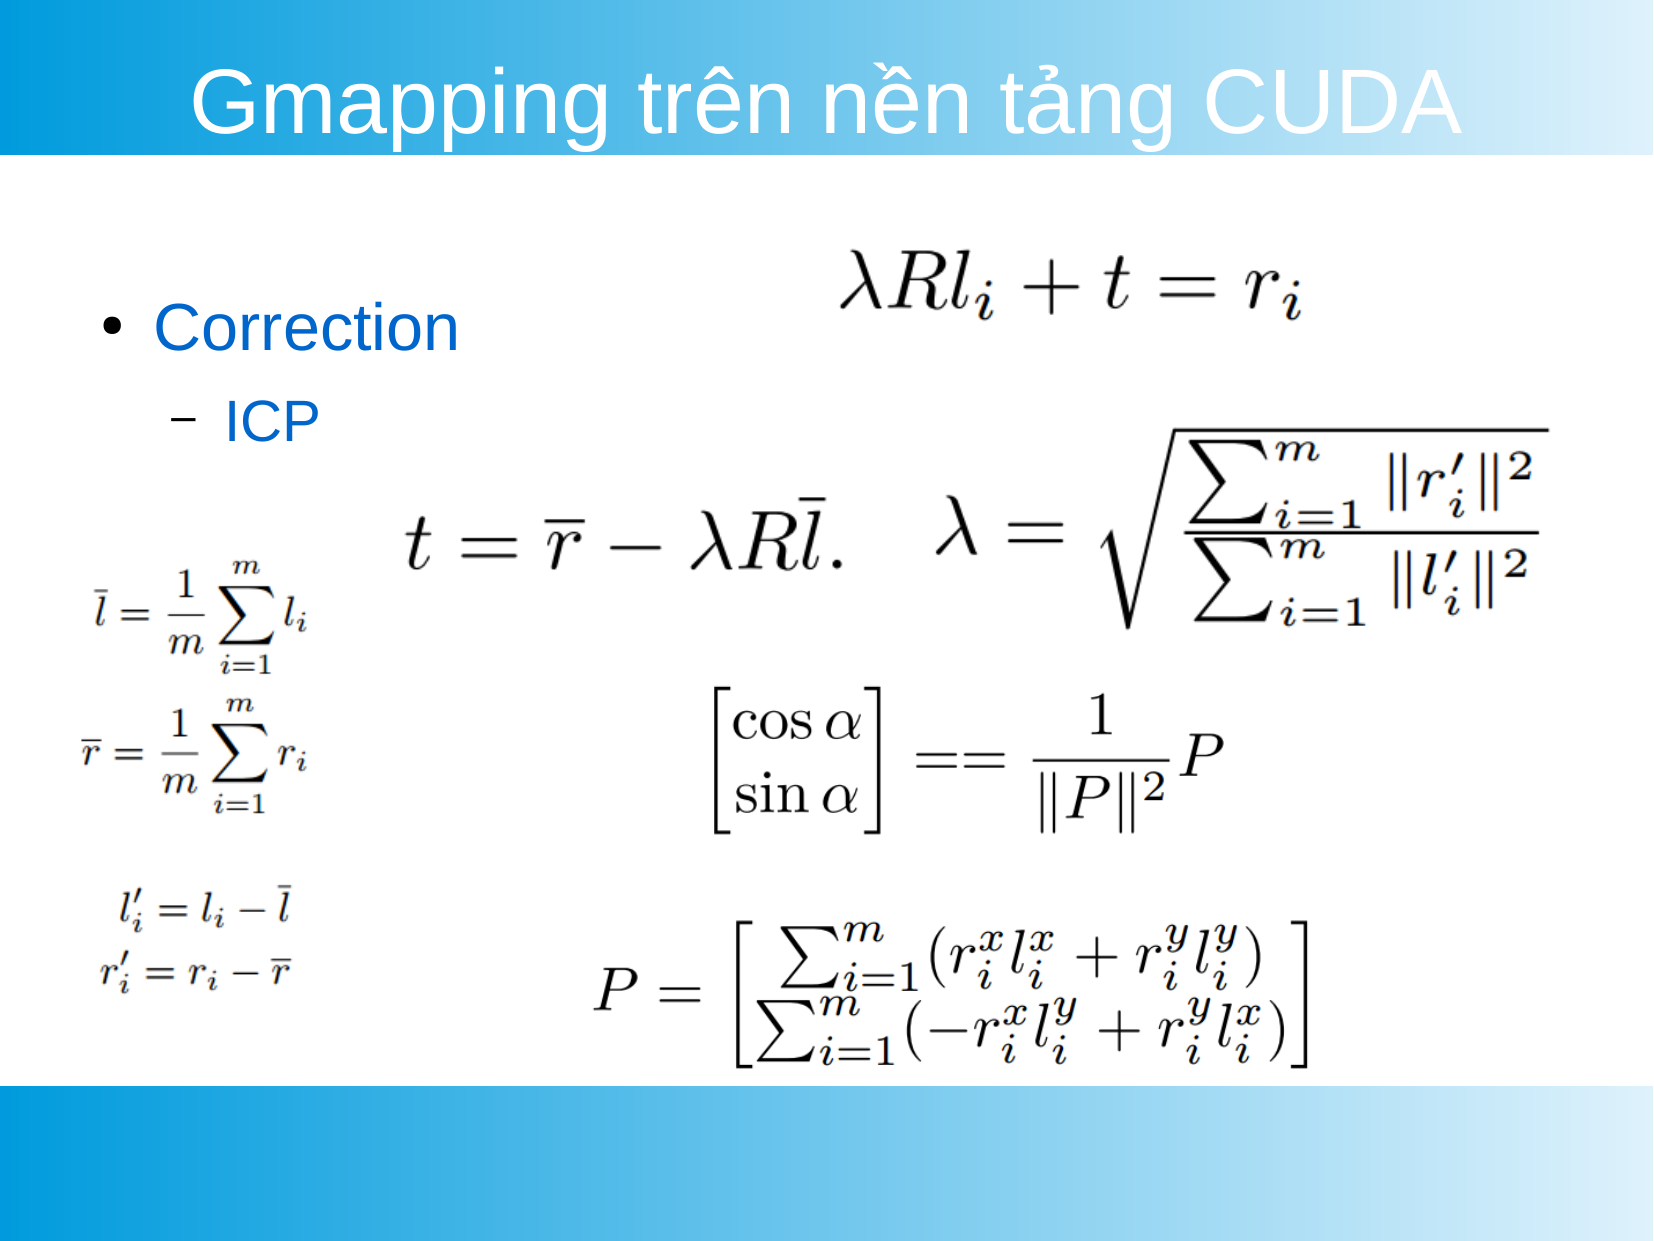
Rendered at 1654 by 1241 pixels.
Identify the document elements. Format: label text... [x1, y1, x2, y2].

picture [780, 193, 1346, 391]
picture [572, 680, 1336, 1081]
picture [927, 404, 1591, 637]
title Gmapping trên nền tảng CUDA [20, 0, 1633, 205]
picture [30, 471, 916, 1021]
list Correction ICP [82, 290, 1571, 1010]
